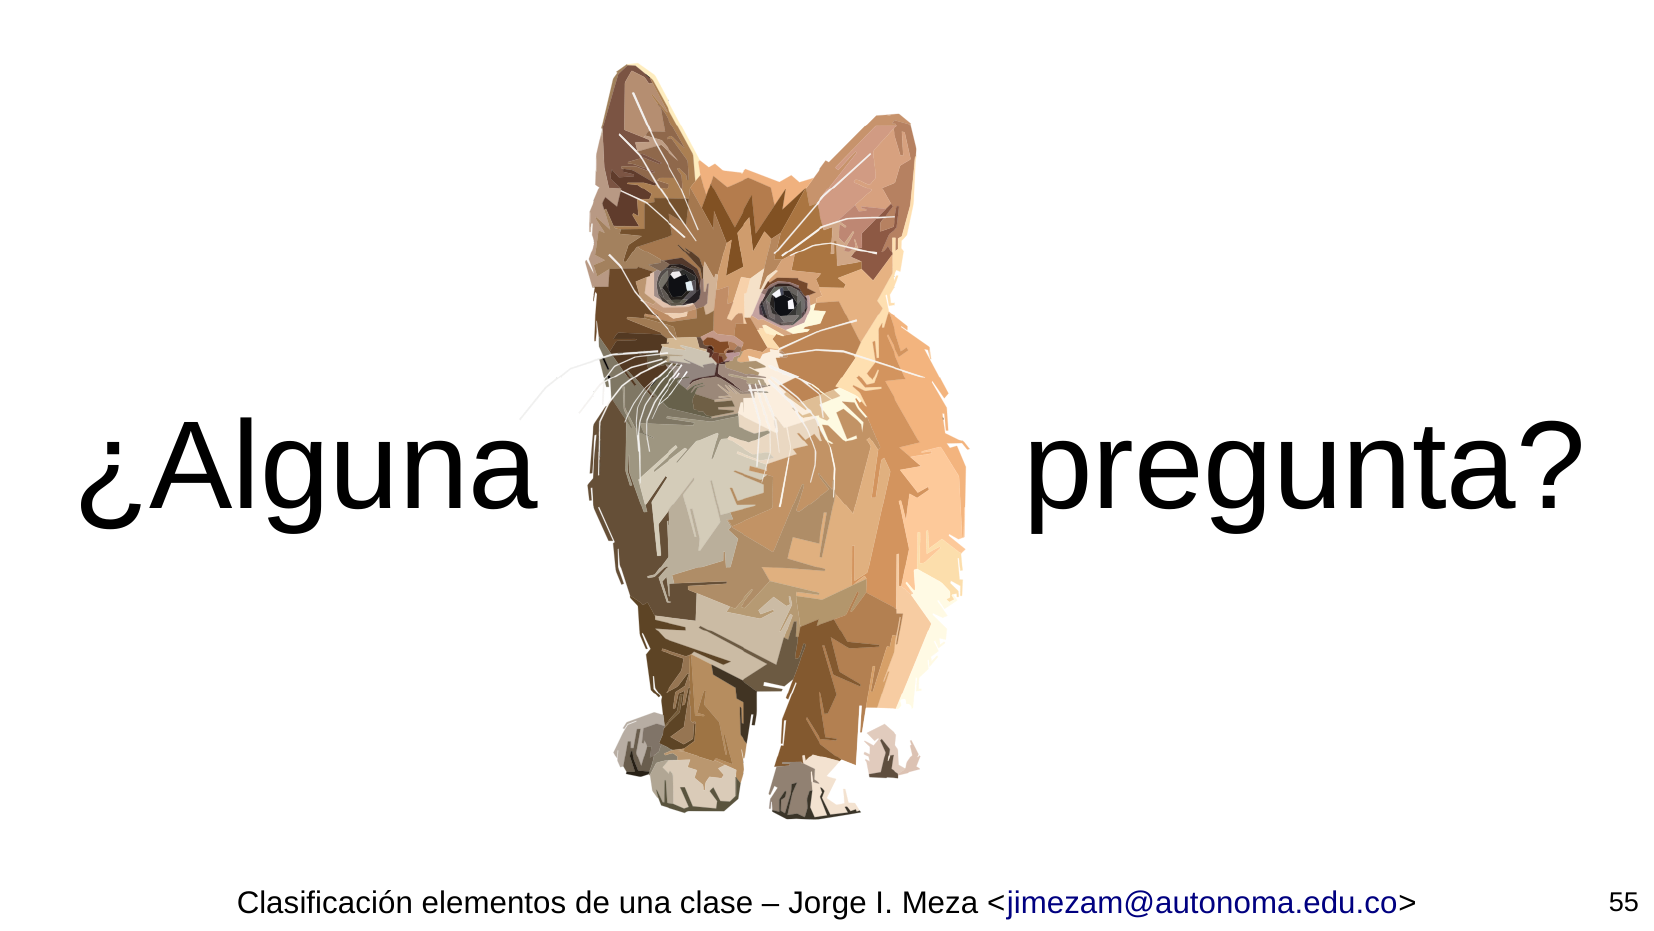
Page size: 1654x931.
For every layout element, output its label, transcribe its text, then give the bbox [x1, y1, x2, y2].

title ¿Alguna pregunta? [25, 325, 518, 605]
picture [518, 62, 970, 820]
title ¿Alguna pregunta? [970, 325, 1636, 605]
